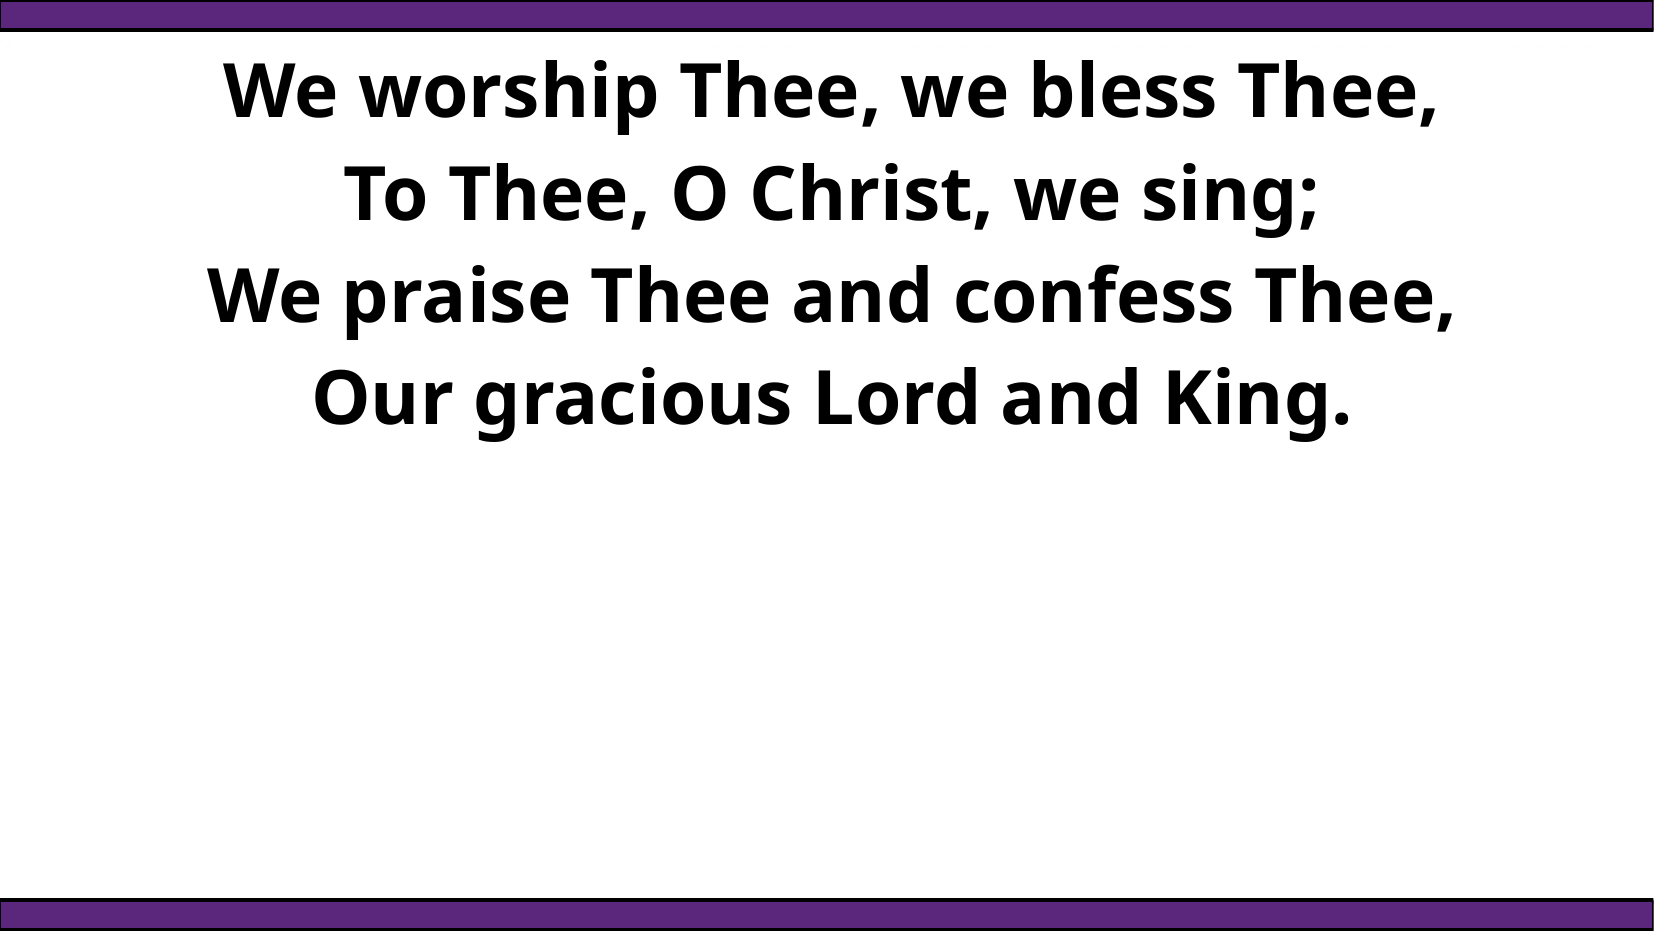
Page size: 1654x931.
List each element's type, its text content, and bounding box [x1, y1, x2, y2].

picture [0, 31, 1654, 900]
text_box We worship Thee, we bless Thee, To Thee, O Christ, we sing; We praise Thee and confess Thee, Our gracious Lord and King. [60, 30, 1606, 445]
text_box [0, 0, 1654, 31]
text_box [0, 900, 1654, 931]
